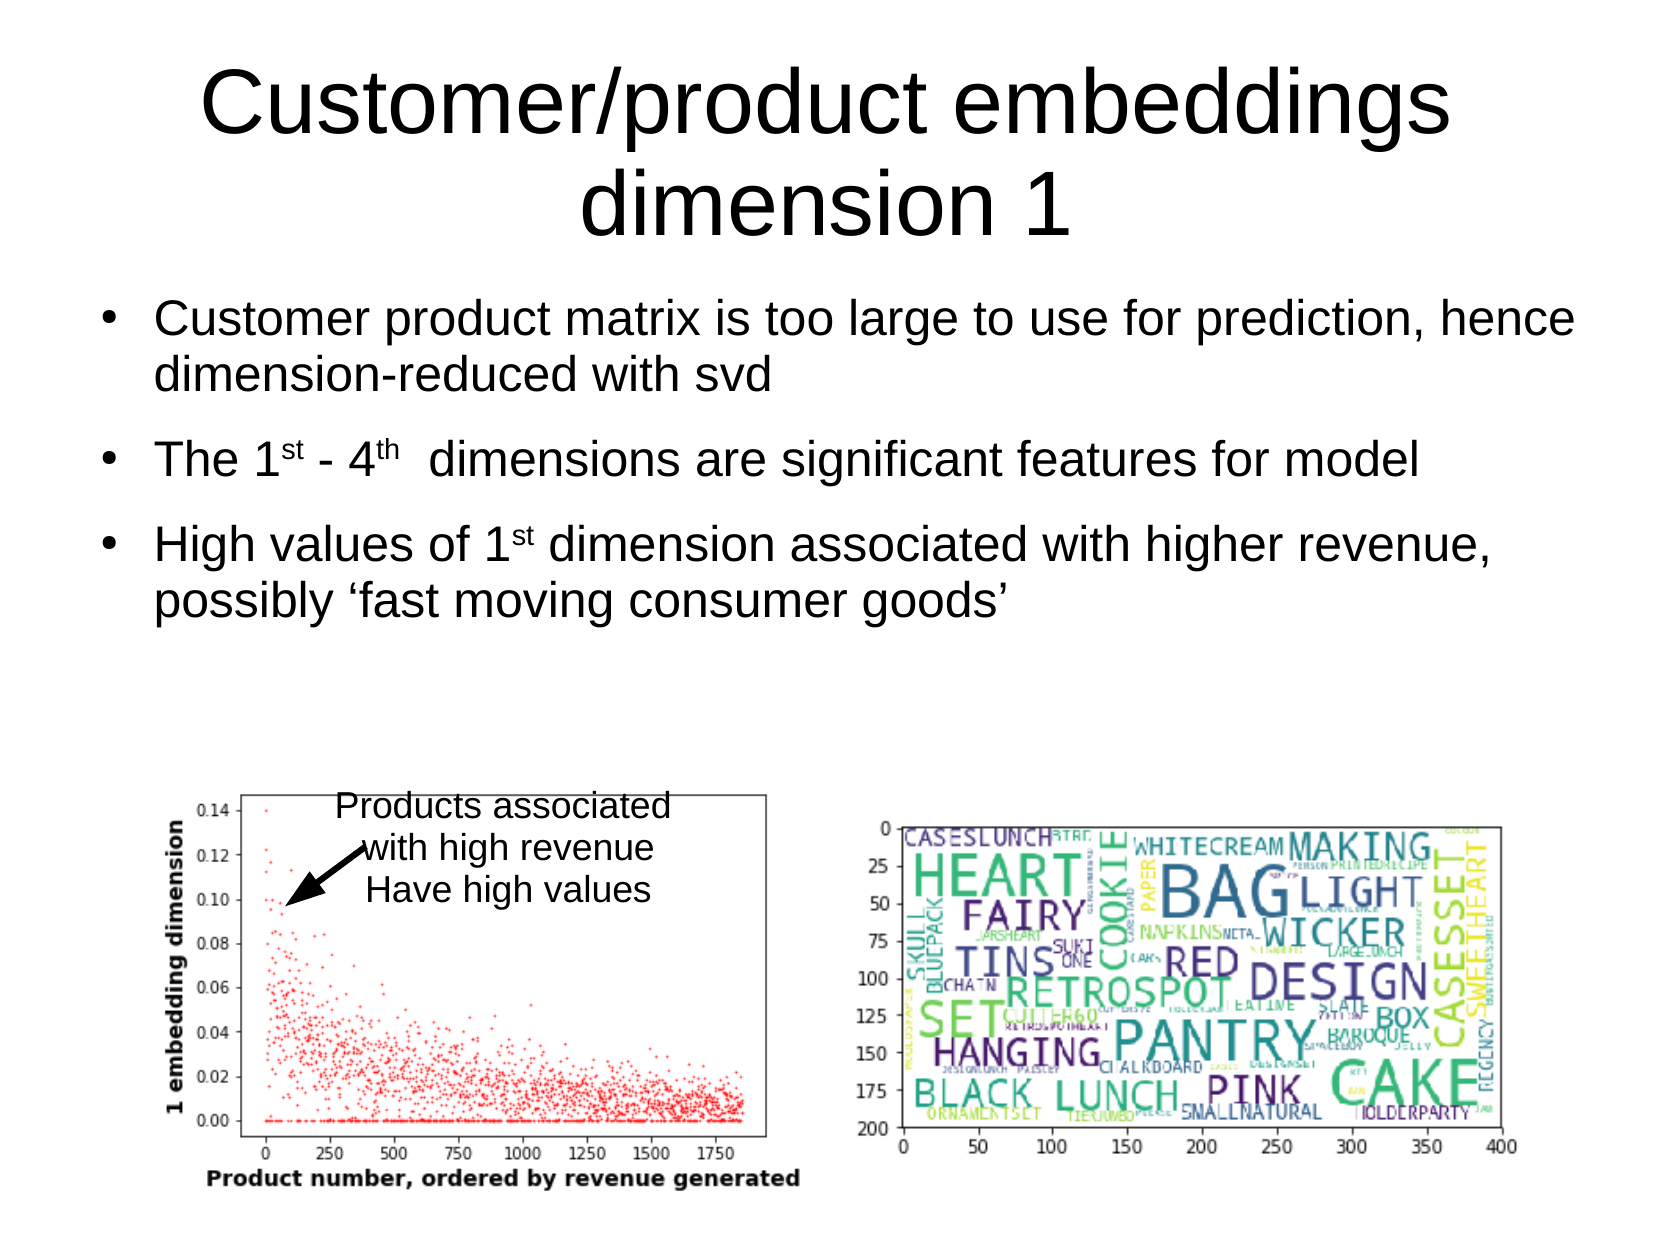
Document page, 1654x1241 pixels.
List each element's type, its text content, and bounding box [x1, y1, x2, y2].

picture [156, 779, 811, 1202]
picture [843, 809, 1531, 1171]
list Customer product matrix is too large to use for prediction, hence dimension-reduced with svd The 1st - 4th dimensions are significant features for model High values of 1st dimension associated with higher revenue, possibly ‘fast moving consumer goods’ [82, 290, 1591, 751]
text_box Products associated with high revenue Have high values [365, 825, 651, 871]
title Customer/product embeddings dimension 1 [82, 49, 1571, 257]
